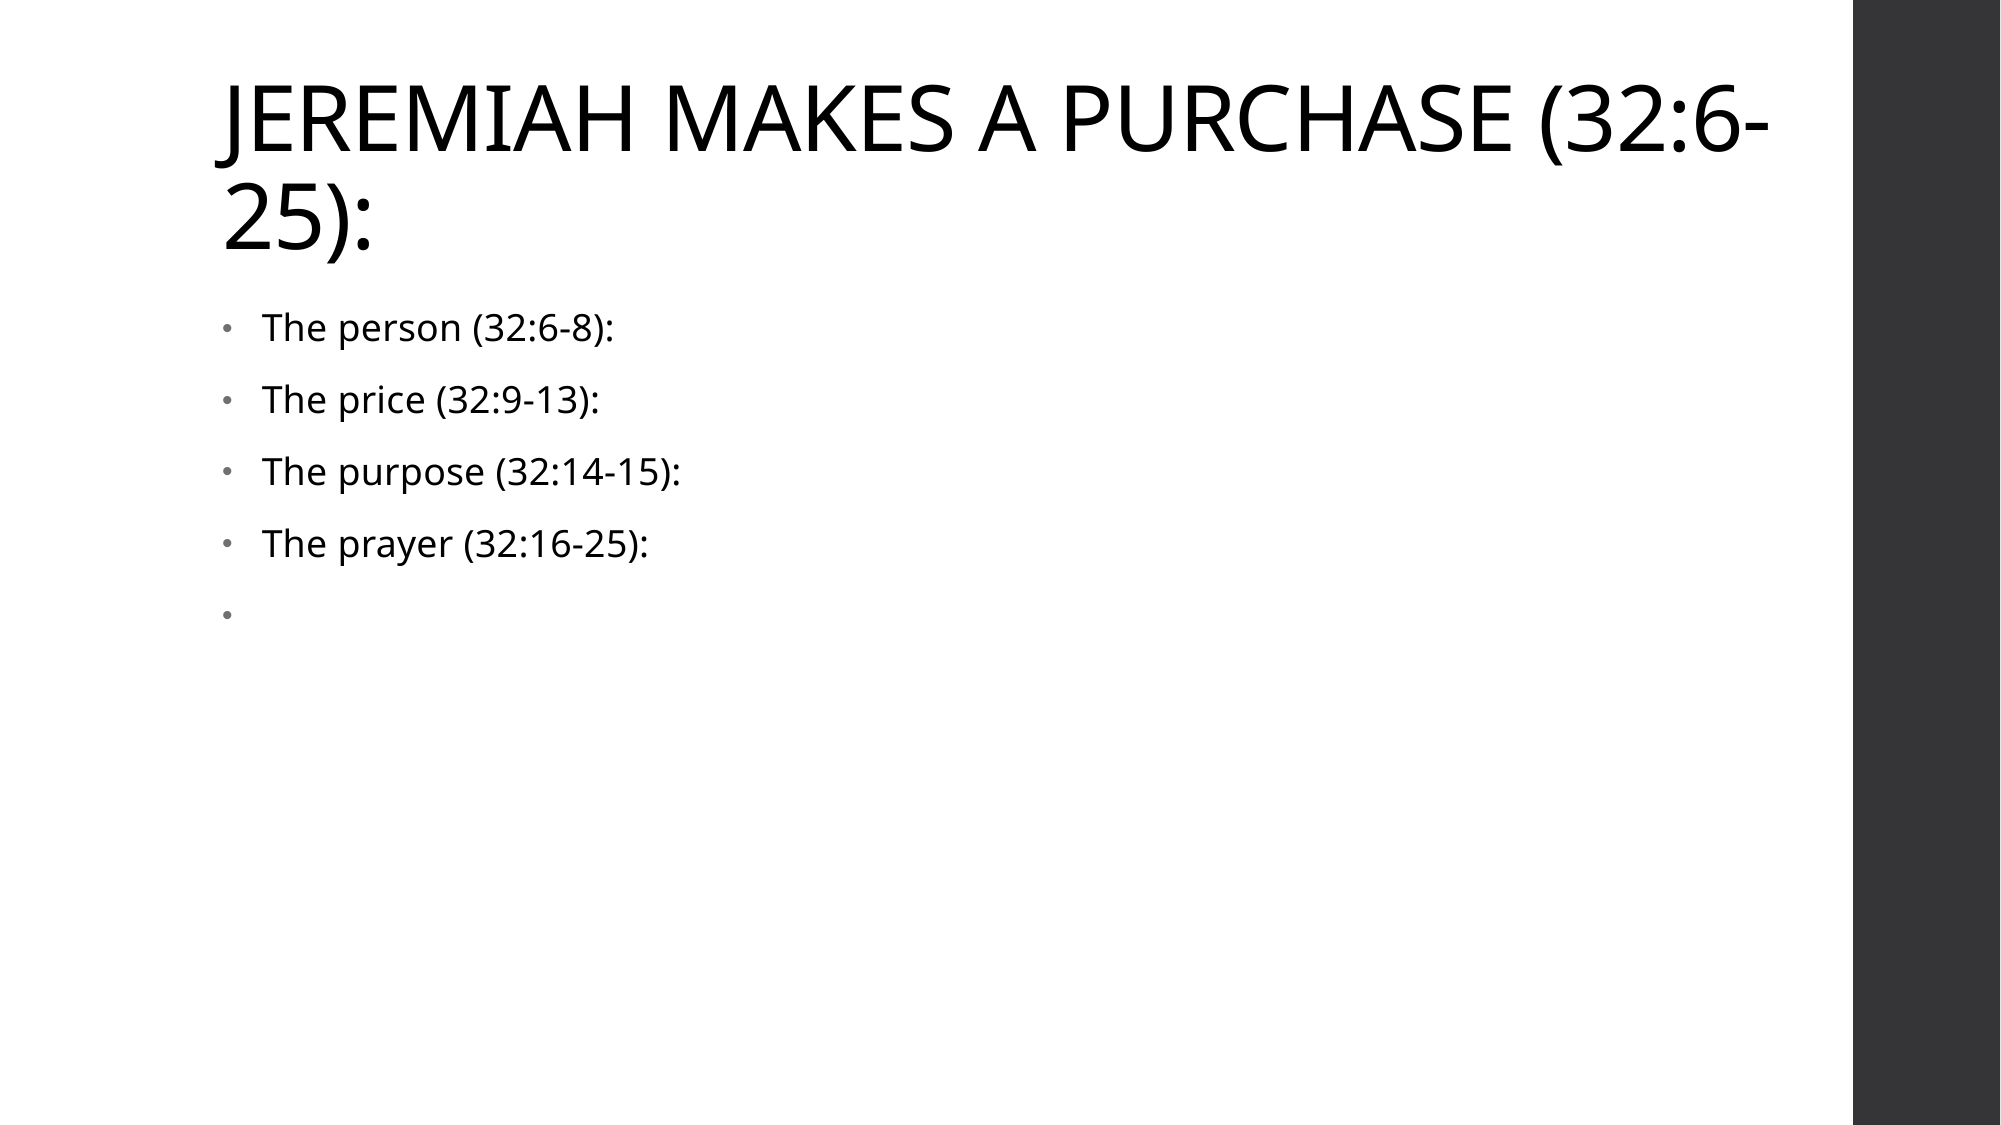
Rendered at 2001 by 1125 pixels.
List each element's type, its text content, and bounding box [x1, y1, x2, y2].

list The person (32:6-8): The price (32:9-13): The purpose (32:14-15): The prayer (32:16-25): [206, 299, 1617, 1014]
title JEREMIAH MAKES A PURCHASE (32:6-25): [206, 60, 1797, 278]
